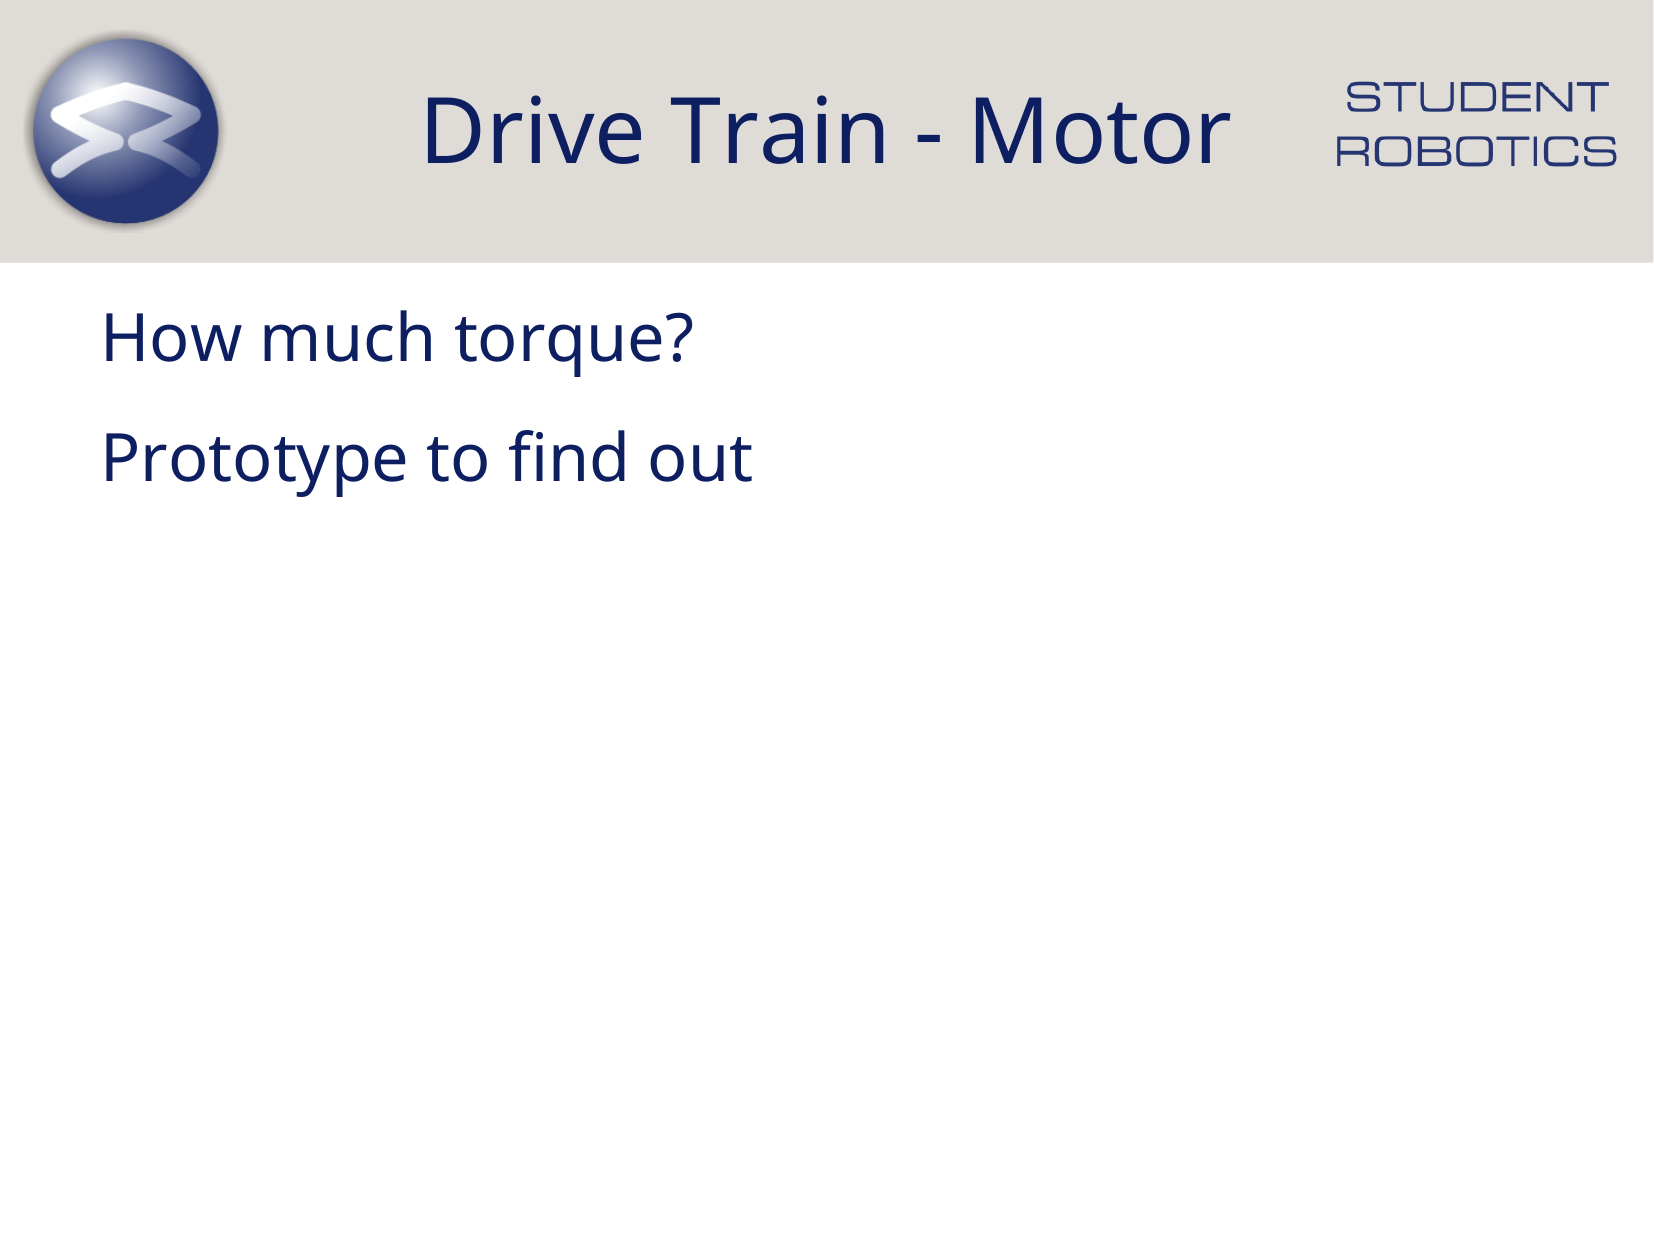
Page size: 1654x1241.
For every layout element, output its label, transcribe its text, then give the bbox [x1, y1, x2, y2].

title Drive Train - Motor [82, 0, 1571, 257]
list How much torque? Prototype to find out [82, 290, 1571, 1094]
picture [1571, 68, 1633, 174]
picture [9, 19, 82, 245]
